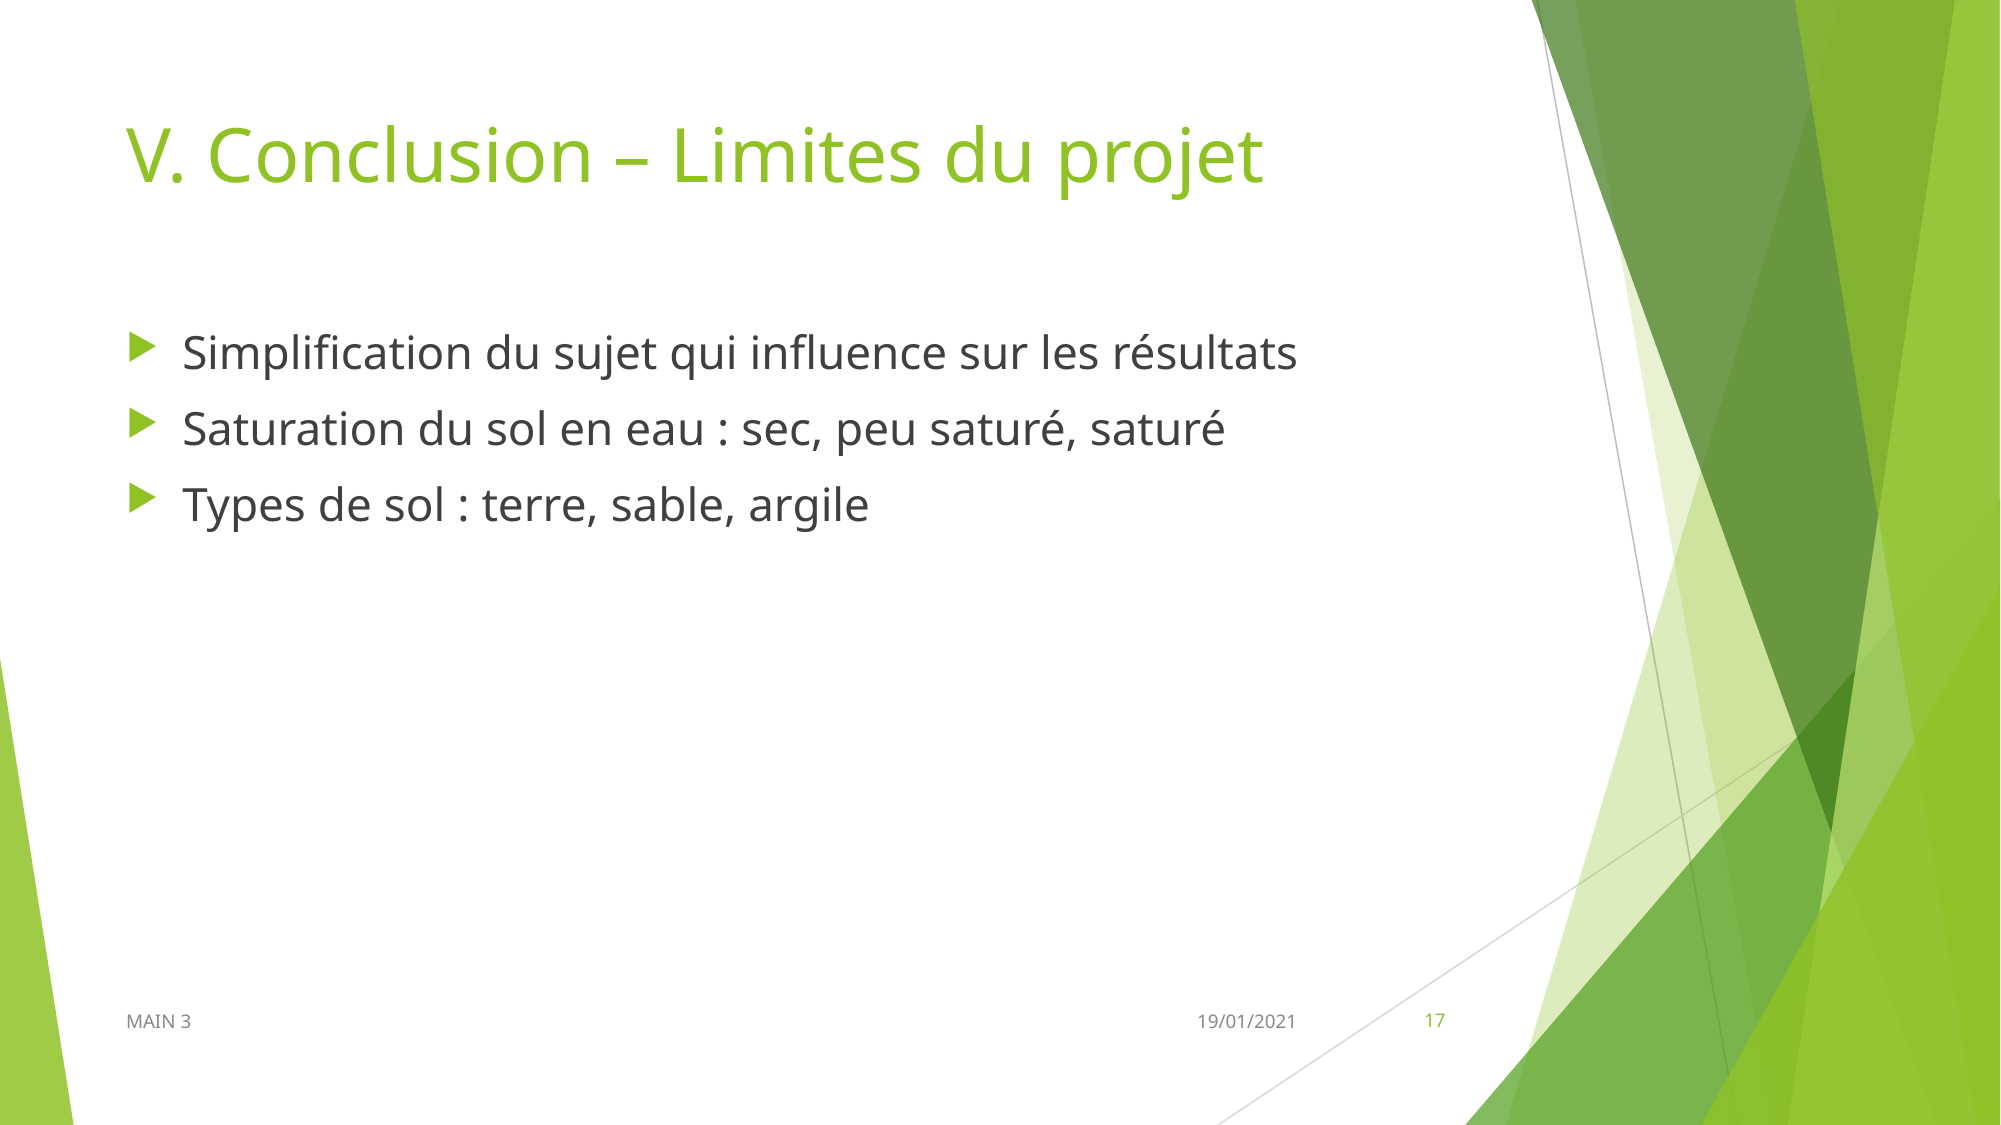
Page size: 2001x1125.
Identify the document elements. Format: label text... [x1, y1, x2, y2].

title V. Conclusion – Limites du projet [111, 99, 1522, 316]
list Simplification du sujet qui influence sur les résultats Saturation du sol en eau : sec, peu saturé, saturé Types de sol : terre, sable, argile [111, 316, 1522, 954]
text_box ‹N°› [1409, 991, 1522, 1051]
text_box 19/01/2021 [1181, 991, 1332, 1051]
text_box MAIN 3 [111, 991, 1145, 1051]
